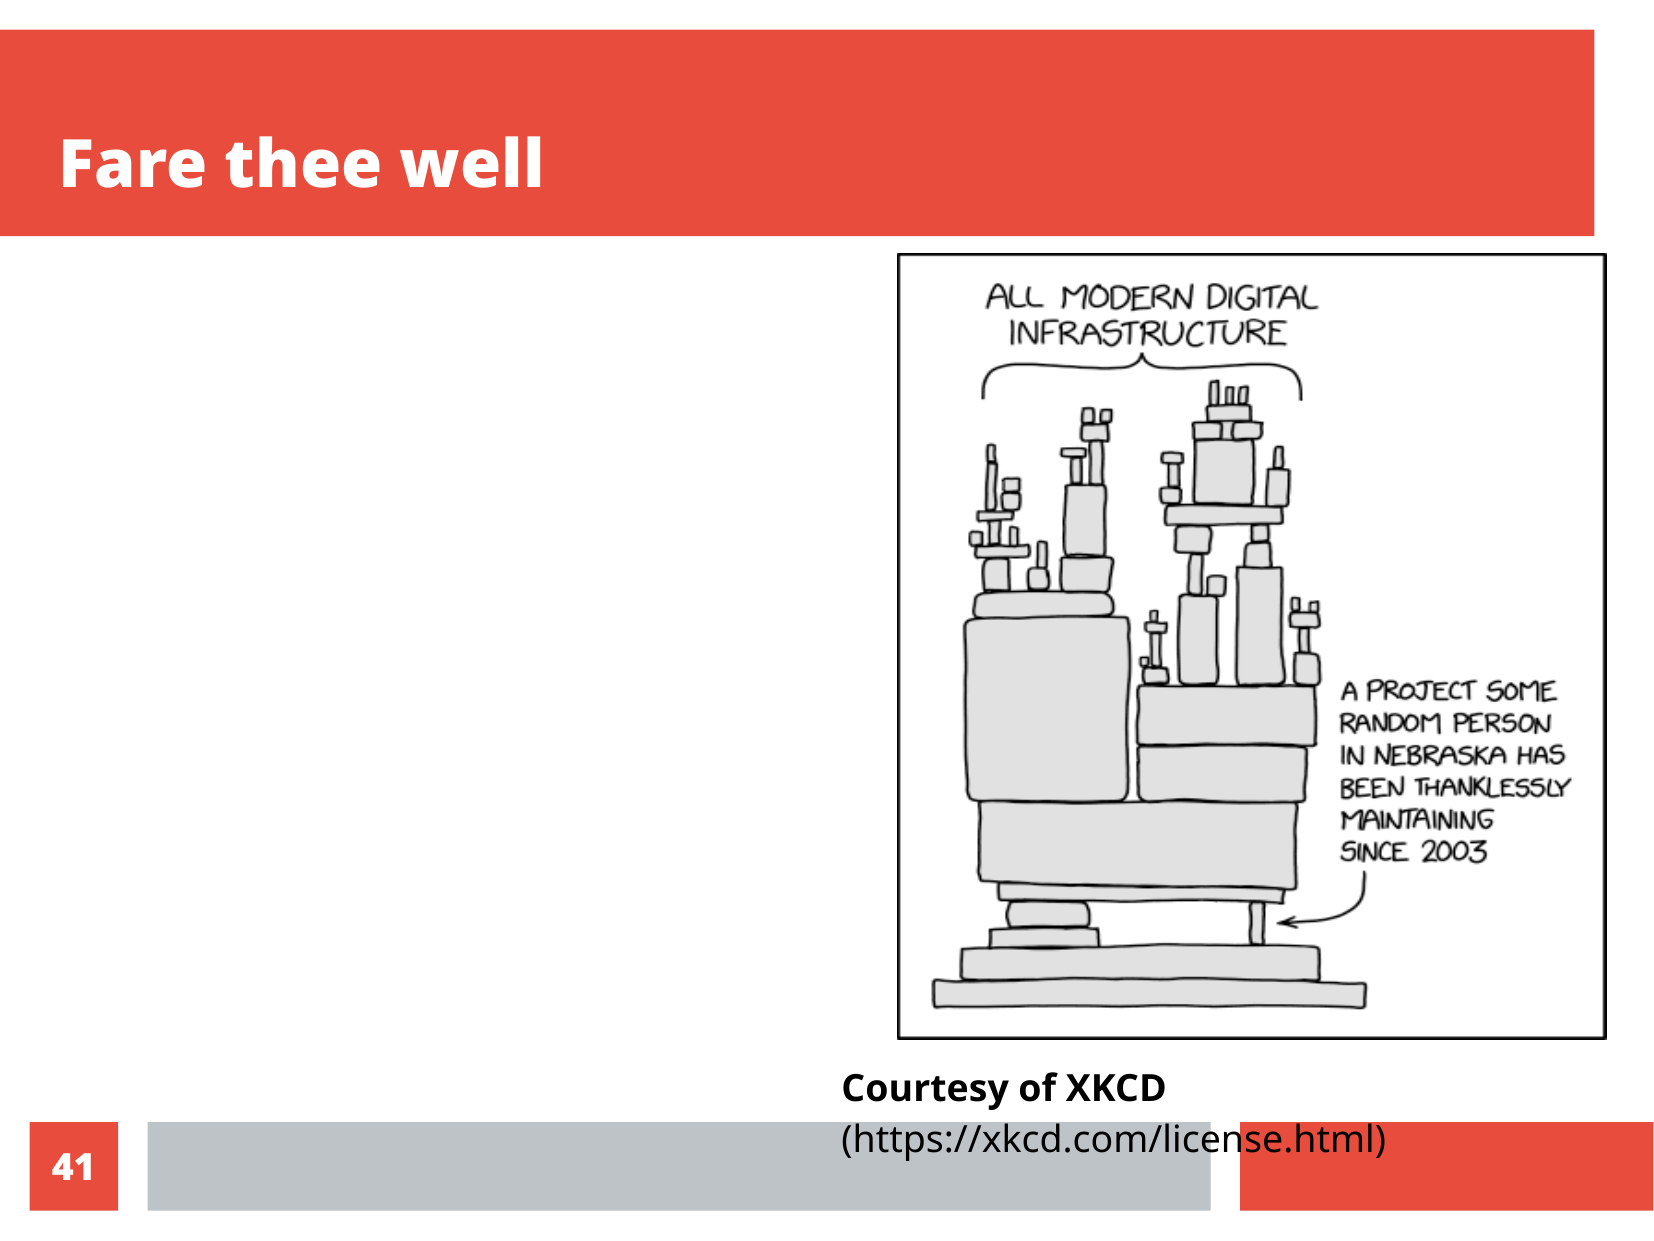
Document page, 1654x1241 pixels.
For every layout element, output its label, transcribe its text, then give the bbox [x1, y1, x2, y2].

title Fare thee well [59, 59, 1595, 207]
picture [897, 253, 1607, 1040]
text_box Courtesy of XKCD (https://xkcd.com/license.html) [826, 1053, 1654, 1211]
